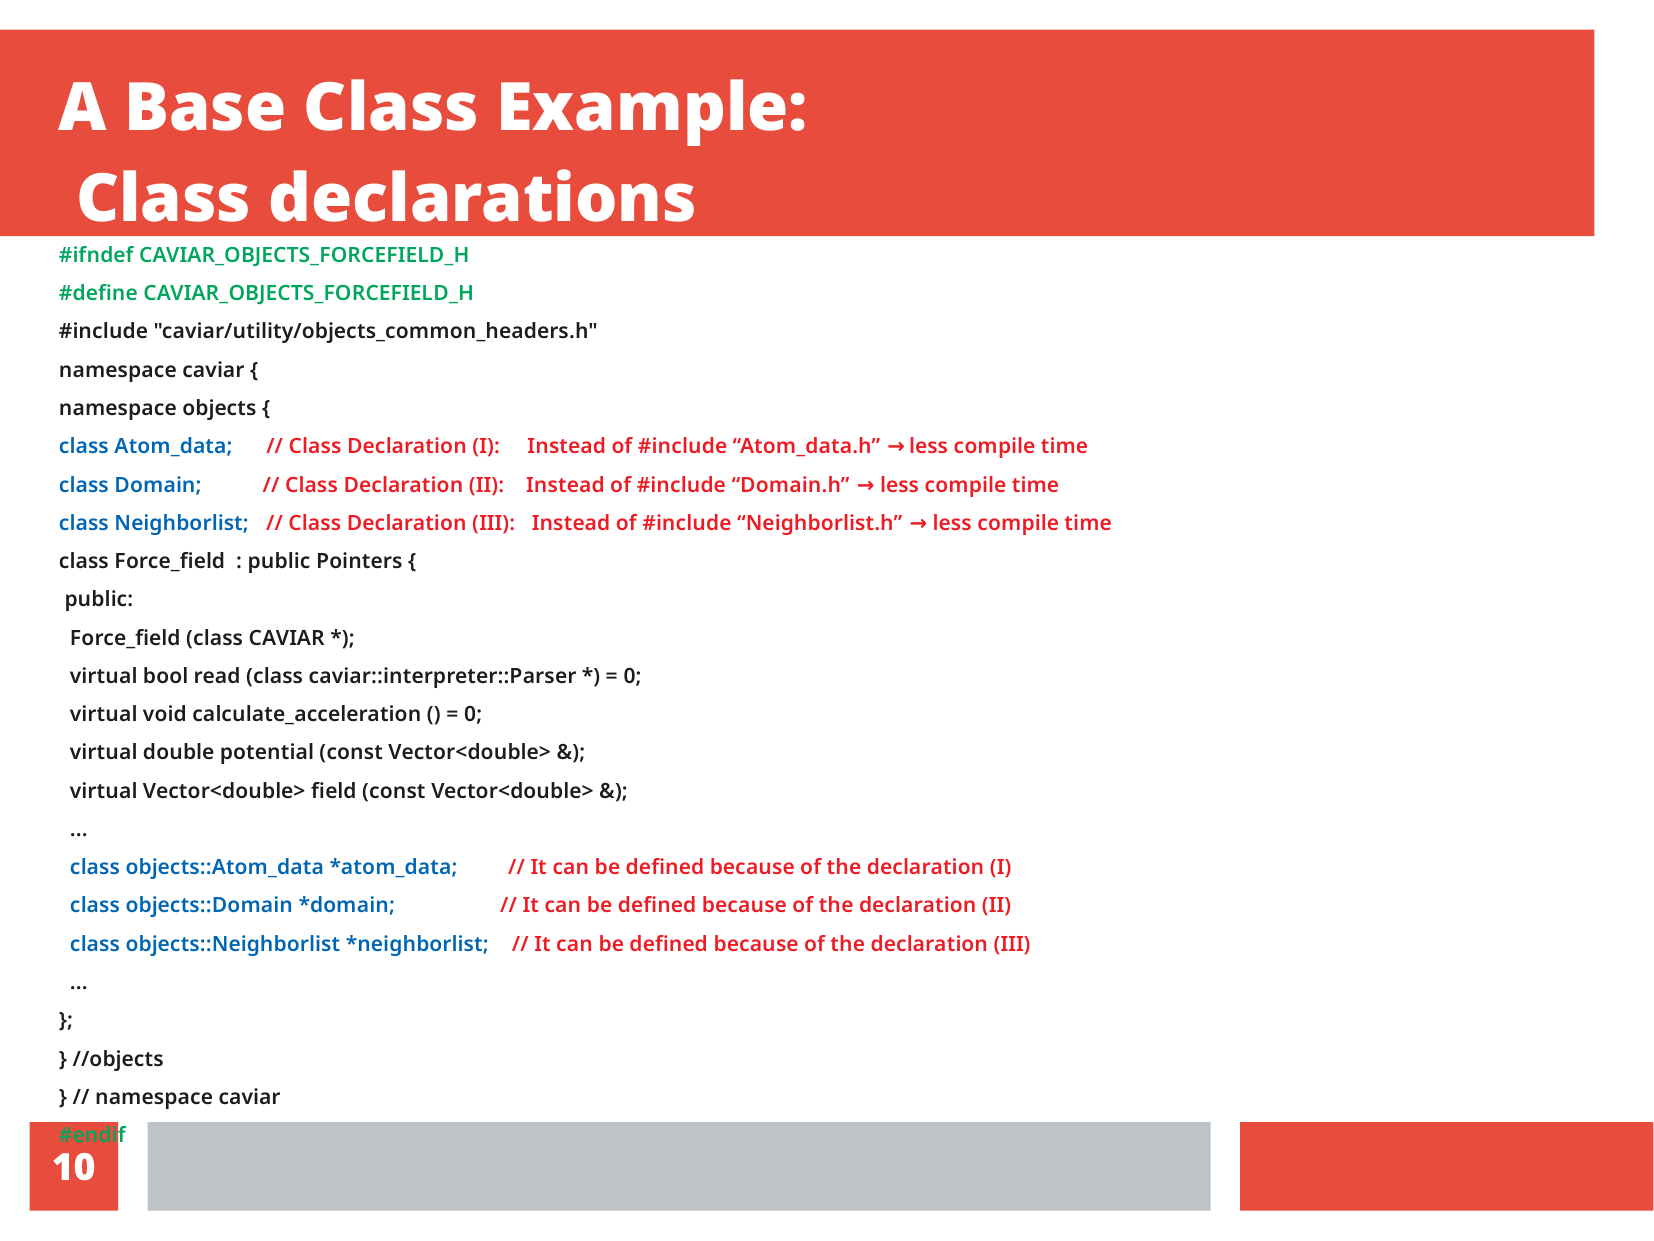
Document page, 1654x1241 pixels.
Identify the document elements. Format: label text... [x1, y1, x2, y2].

title A Base Class Example: Class declarations [59, 59, 1595, 207]
list #ifndef CAVIAR_OBJECTS_FORCEFIELD_H #define CAVIAR_OBJECTS_FORCEFIELD_H #include "caviar/utility/objects_common_headers.h" namespace caviar { namespace objects { class Atom_data; // Class Declaration (I): Instead of #include “Atom_data.h” → less compile time class Domain; // Class Declaration (II): Instead of #include “Domain.h” → less compile time class Neighborlist; // Class Declaration (III): Instead of #include “Neighborlist.h” → less compile time class Force_field : public Pointers { public: Force_field (class CAVIAR *); virtual bool read (class caviar::interpreter::Parser *) = 0; virtual void calculate_acceleration () = 0; virtual double potential (const Vector<double> &); virtual Vector<double> field (const Vector<double> &); ... class objects::Atom_data *atom_data; // It can be defined because of the declaration (I) class objects::Domain *domain; // It can be defined because of the declaration (II) class objects::Neighborlist *neighborlist; // It can be defined because of the declaration (III) ... }; } //objects } // namespace caviar #endif [59, 201, 1565, 1162]
